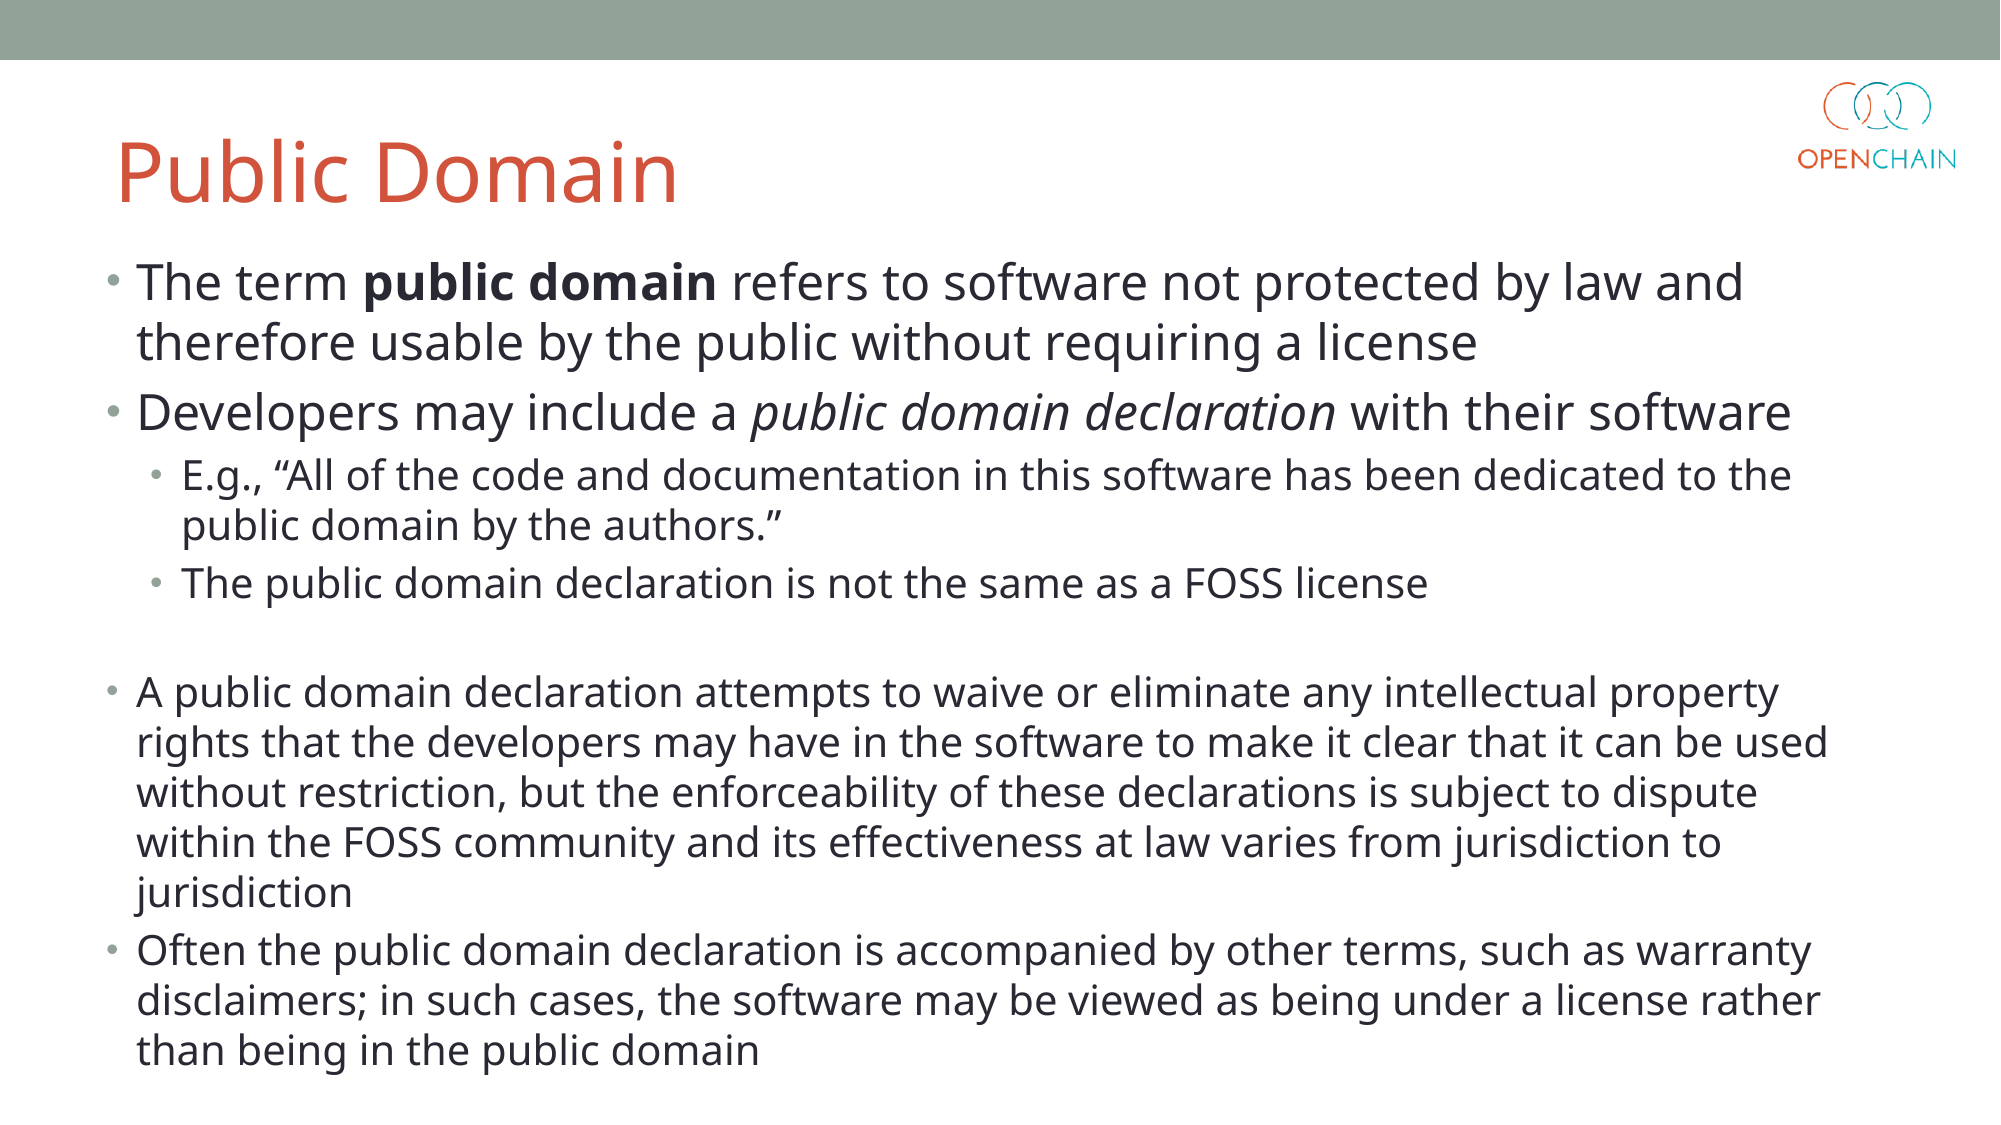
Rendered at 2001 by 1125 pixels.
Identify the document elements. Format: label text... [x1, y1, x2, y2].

text_box Public Domain [99, 87, 1900, 250]
text_box The term public domain refers to software not protected by law and therefore usable by the public without requiring a license Developers may include a public domain declaration with their software E.g., “All of the code and documentation in this software has been dedicated to the public domain by the authors.” The public domain declaration is not the same as a FOSS license A public domain declaration attempts to waive or eliminate any intellectual property rights that the developers may have in the software to make it clear that it can be used without restriction, but the enforceability of these declarations is subject to dispute within the FOSS community and its effectiveness at law varies from jurisdiction to jurisdiction Often the public domain declaration is accompanied by other terms, such as warranty disclaimers; in such cases, the software may be viewed as being under a license rather than being in the public domain [91, 243, 1863, 1093]
picture [1798, 82, 1955, 169]
